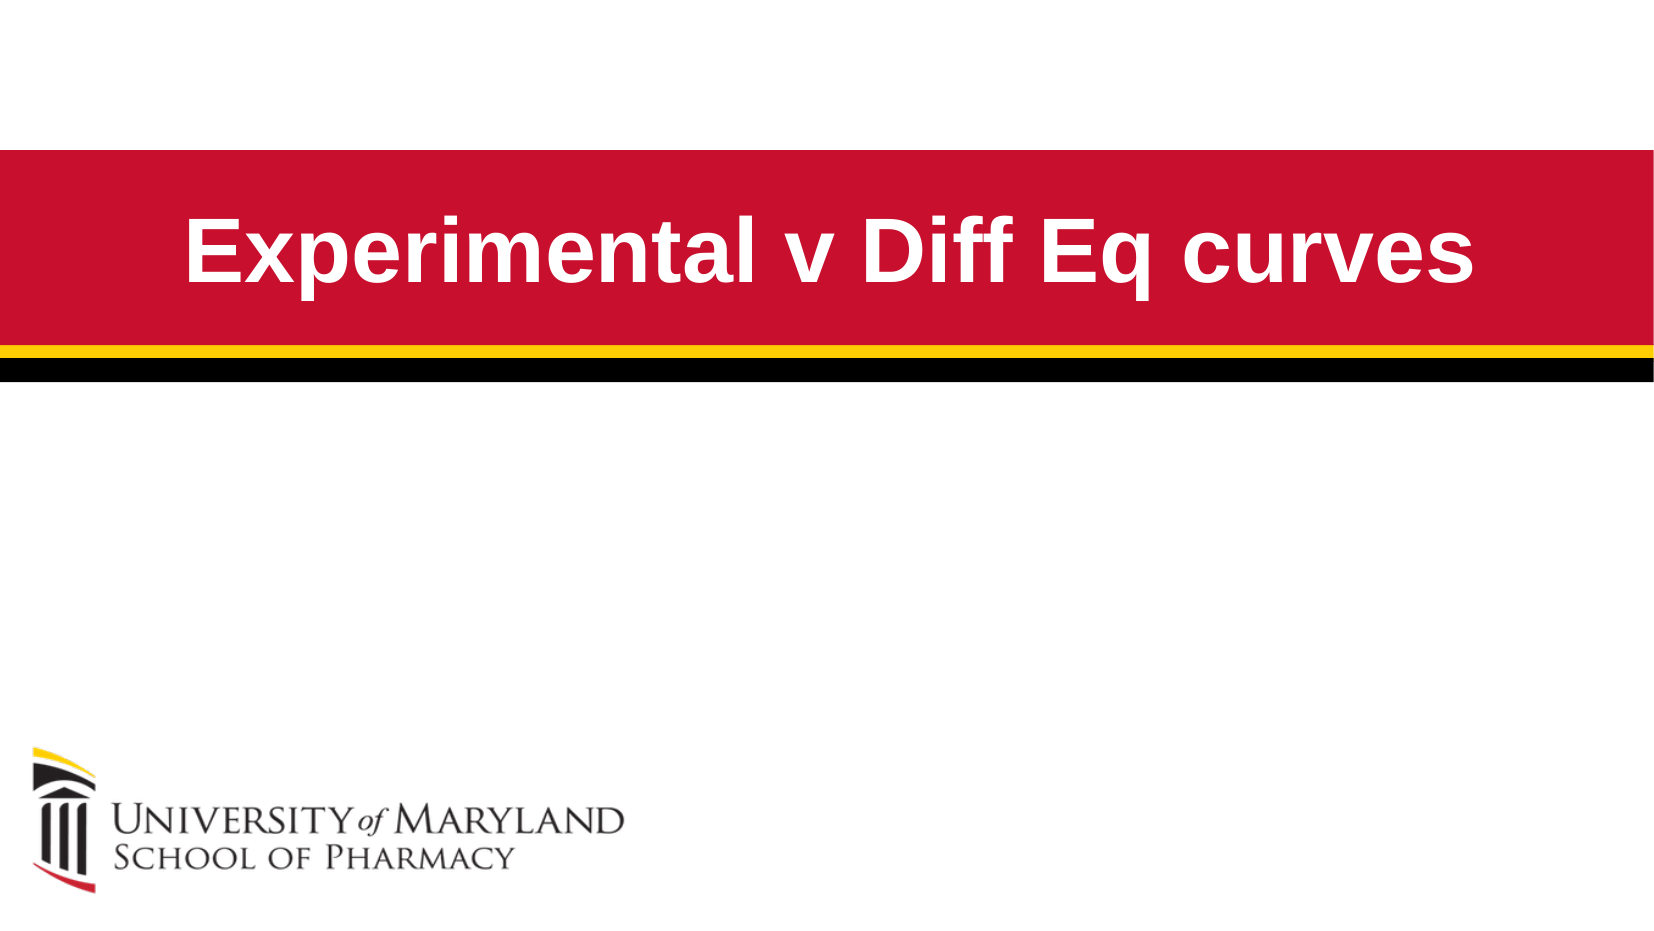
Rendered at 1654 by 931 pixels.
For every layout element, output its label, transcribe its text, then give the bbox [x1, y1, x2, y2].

picture [24, 734, 634, 903]
title Experimental v Diff Eq curves [86, 173, 1576, 329]
